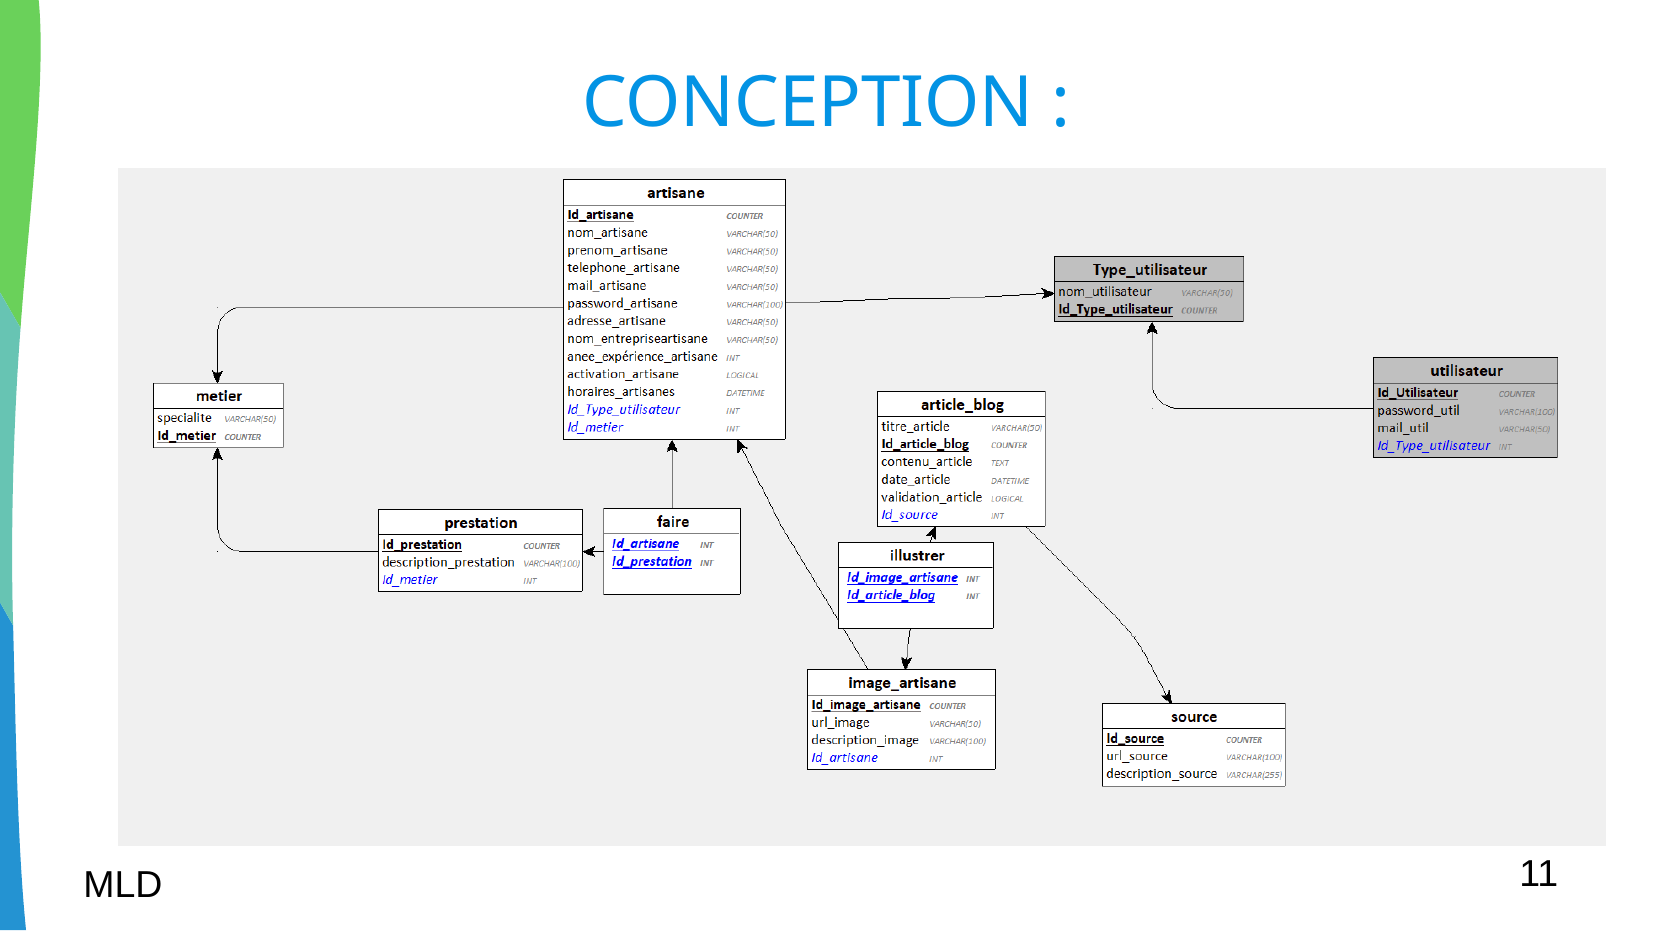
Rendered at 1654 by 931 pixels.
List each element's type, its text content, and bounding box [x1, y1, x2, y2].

picture [118, 168, 1606, 846]
text_box MLD [68, 856, 178, 914]
text_box <numéro> [1504, 845, 1654, 916]
text_box CONCEPTION : [0, 47, 1654, 148]
